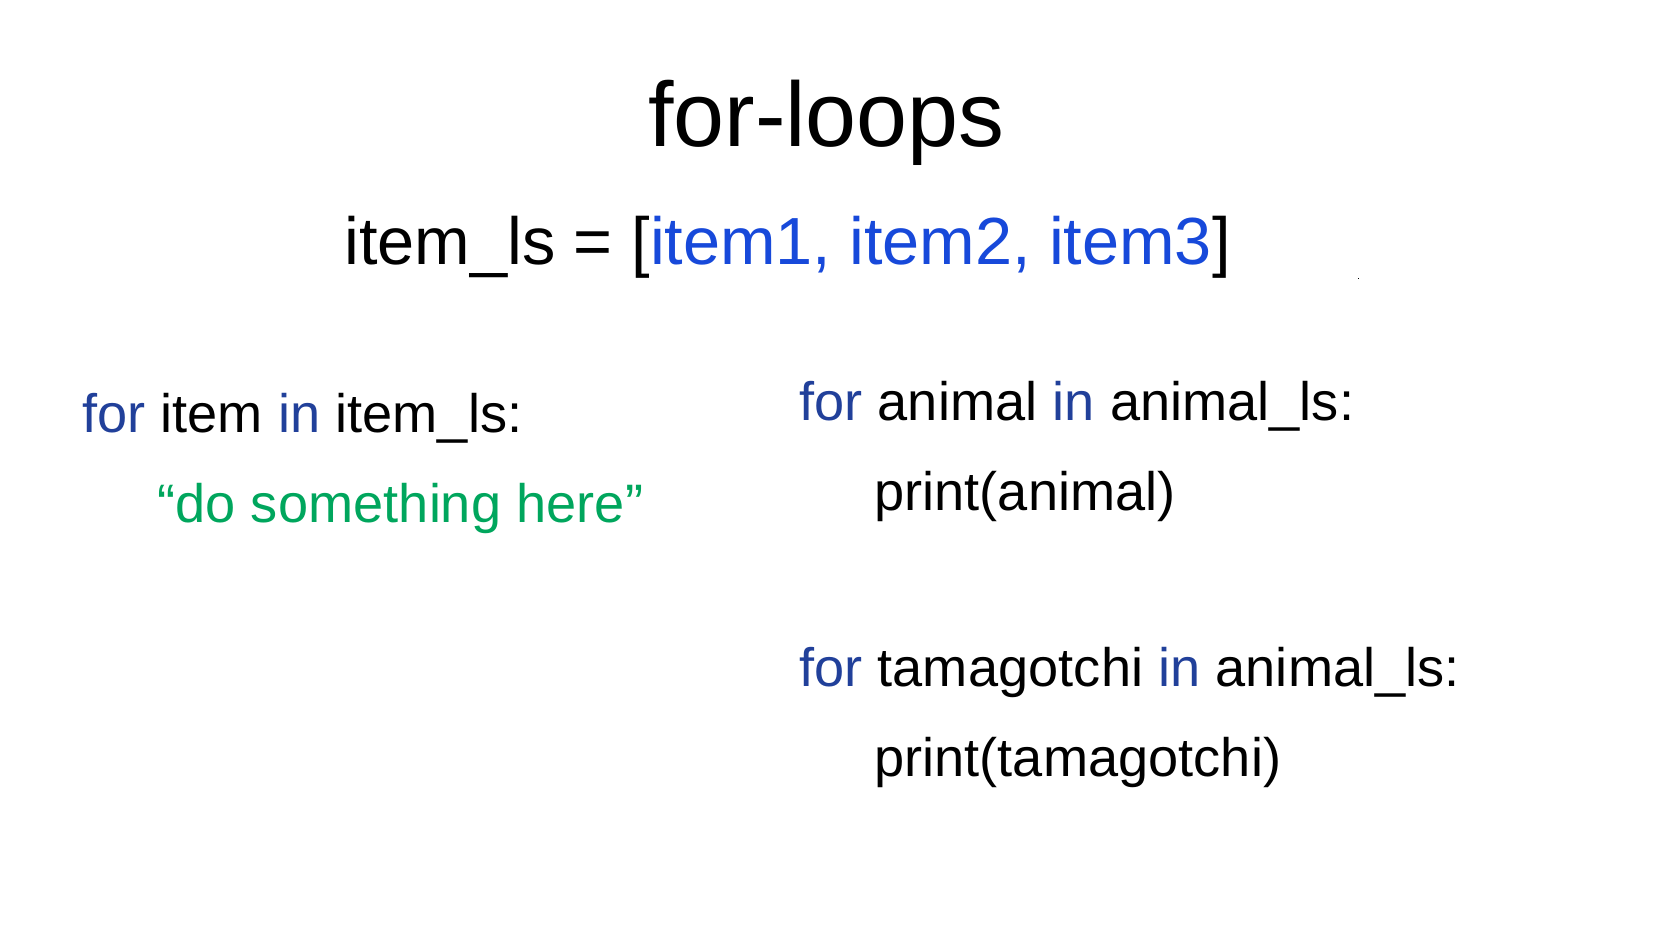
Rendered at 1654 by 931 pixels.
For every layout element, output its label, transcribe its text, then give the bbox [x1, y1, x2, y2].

list for animal in animal_ls: print(animal) [799, 371, 1654, 571]
list for tamagotchi in animal_ls: print(tamagotchi) [799, 636, 1654, 836]
title for-loops [82, 37, 1571, 193]
text_box item_ls = [item1, item2, item3] [330, 196, 1359, 361]
list for item in item_ls: “do something here” [82, 382, 691, 586]
